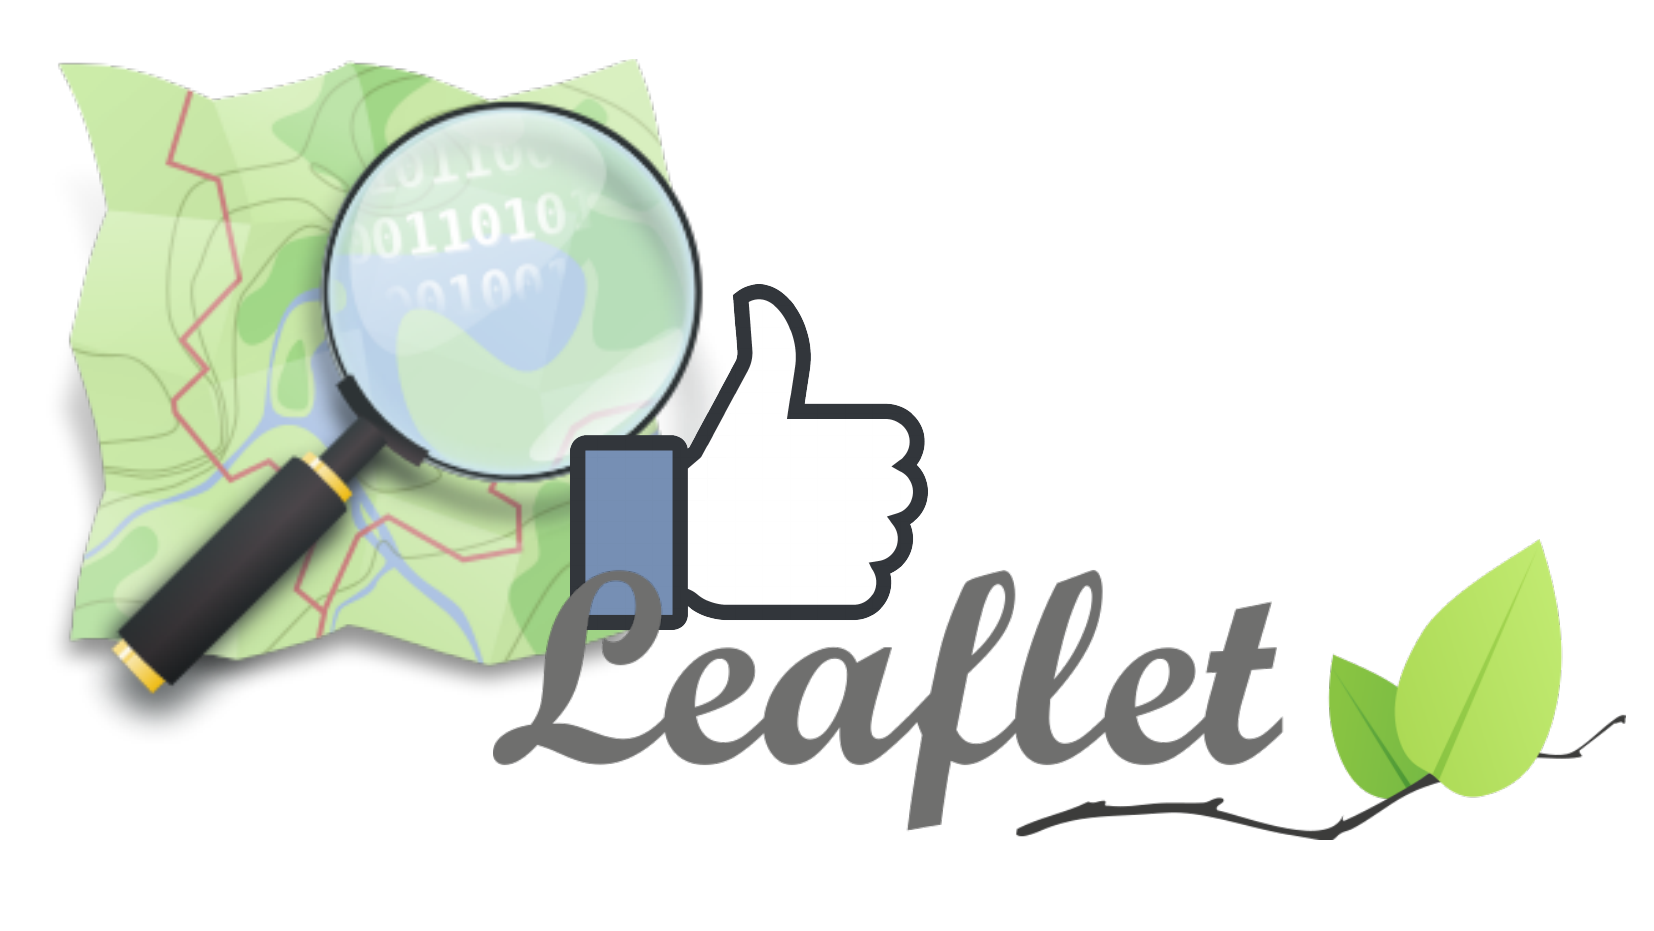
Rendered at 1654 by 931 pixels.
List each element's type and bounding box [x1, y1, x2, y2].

picture [35, 59, 1626, 841]
